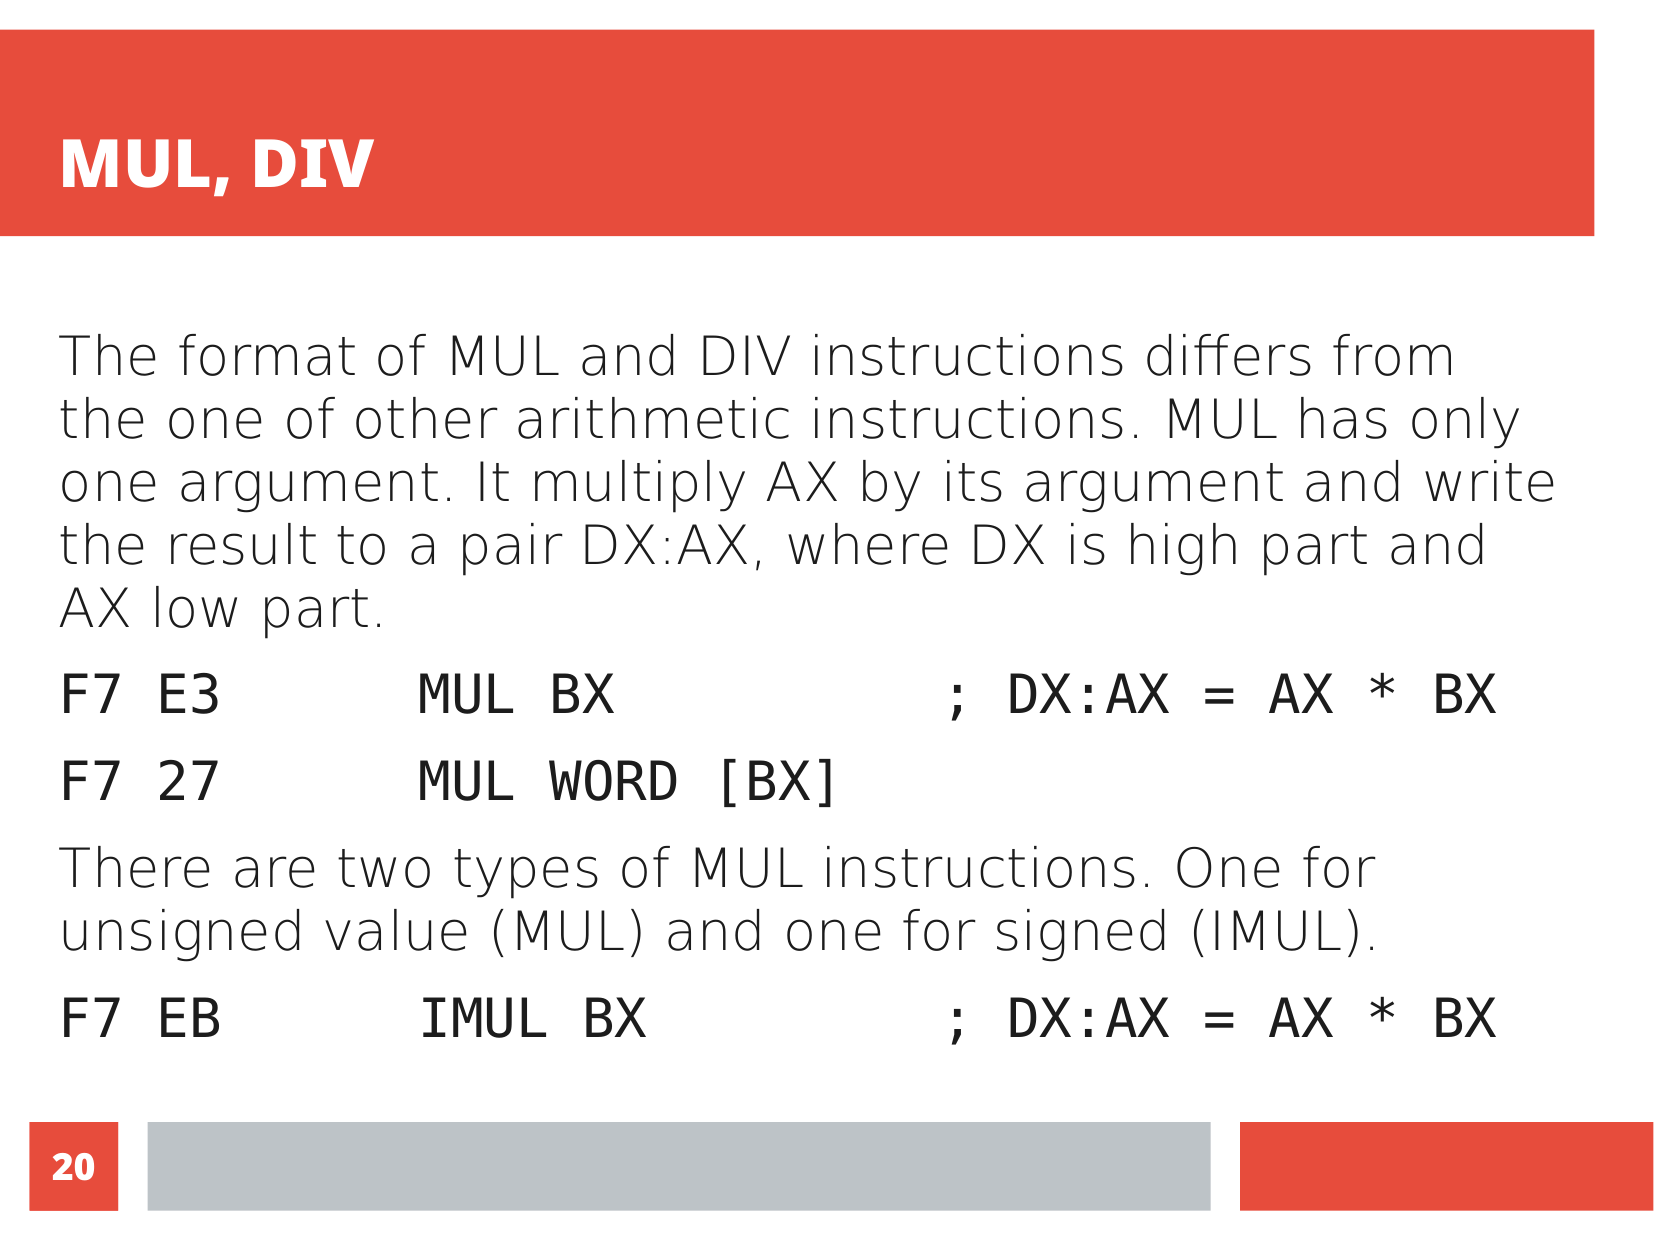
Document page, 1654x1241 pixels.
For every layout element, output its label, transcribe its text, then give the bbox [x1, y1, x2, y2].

text_box [59, 330, 211, 401]
list The format of MUL and DIV instructions differs from the one of other arithmetic instructions. MUL has only one argument. It multiply AX by its argument and write the result to a pair DX:AX, where DX is high part and AX low part. F7 E3 MUL BX ; DX:AX = AX * BX F7 27 MUL WORD [BX] There are two types of MUL instructions. One for unsigned value (MUL) and one for signed (IMUL). F7 EB IMUL BX ; DX:AX = AX * BX [59, 324, 1565, 1093]
title MUL, DIV [59, 59, 1595, 207]
